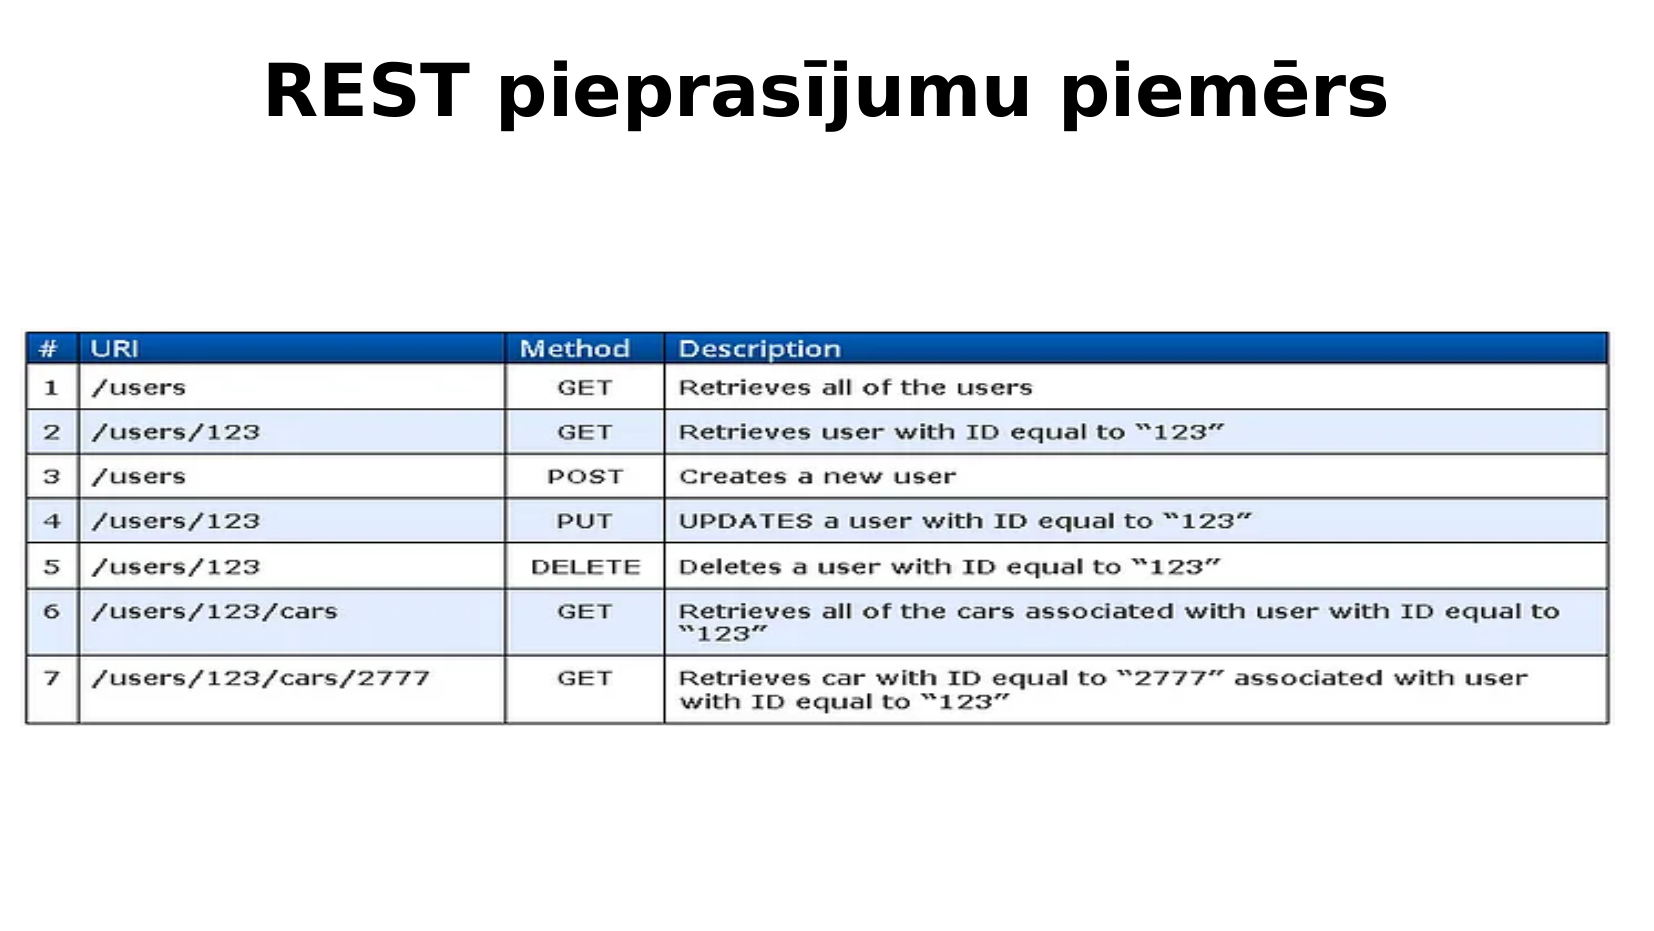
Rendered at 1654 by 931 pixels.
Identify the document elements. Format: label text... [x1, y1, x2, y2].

title REST pieprasījumu piemērs [82, 37, 1571, 147]
picture [19, 327, 1615, 727]
